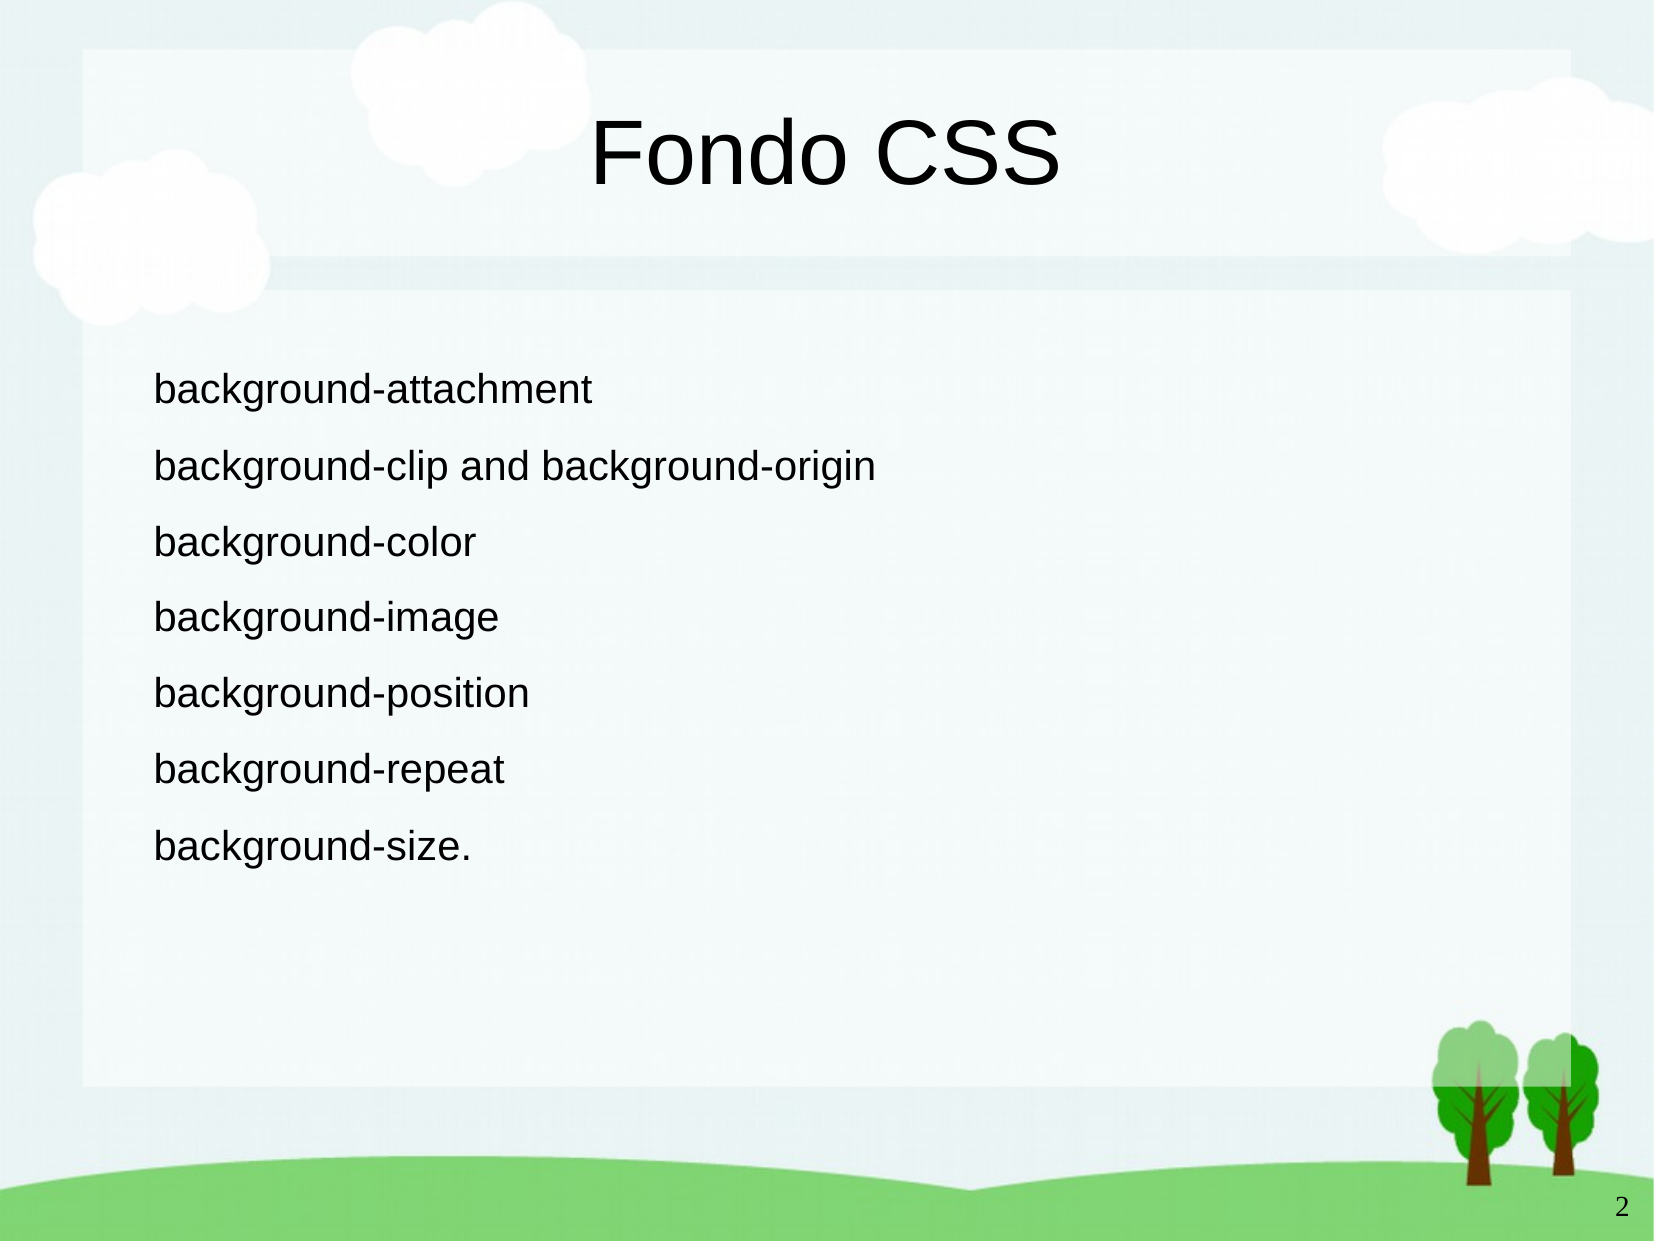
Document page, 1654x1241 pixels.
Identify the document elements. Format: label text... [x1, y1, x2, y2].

list background-attachment background-clip and background-origin background-color background-image background-position background-repeat background-size. [82, 290, 1571, 1087]
picture [0, 0, 1654, 1241]
title Fondo CSS [82, 49, 1571, 257]
